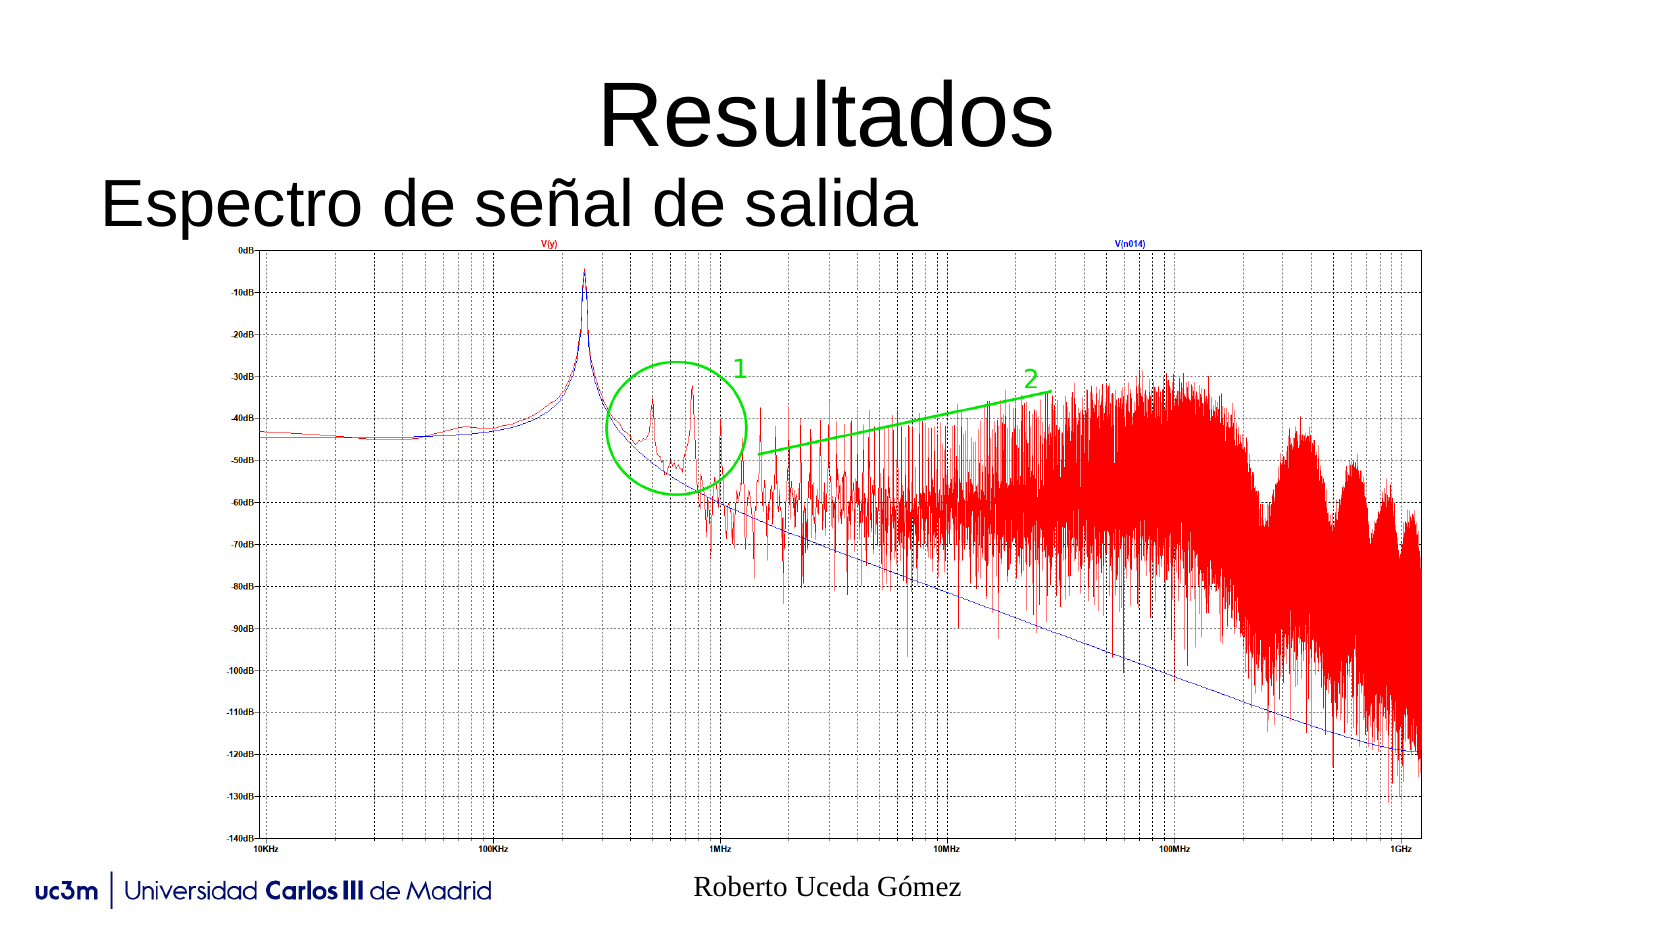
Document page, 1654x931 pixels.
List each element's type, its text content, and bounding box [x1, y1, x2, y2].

picture [226, 238, 1486, 856]
list Espectro de señal de salida [30, 165, 1519, 706]
title Resultados [82, 36, 1571, 193]
picture [15, 865, 511, 915]
